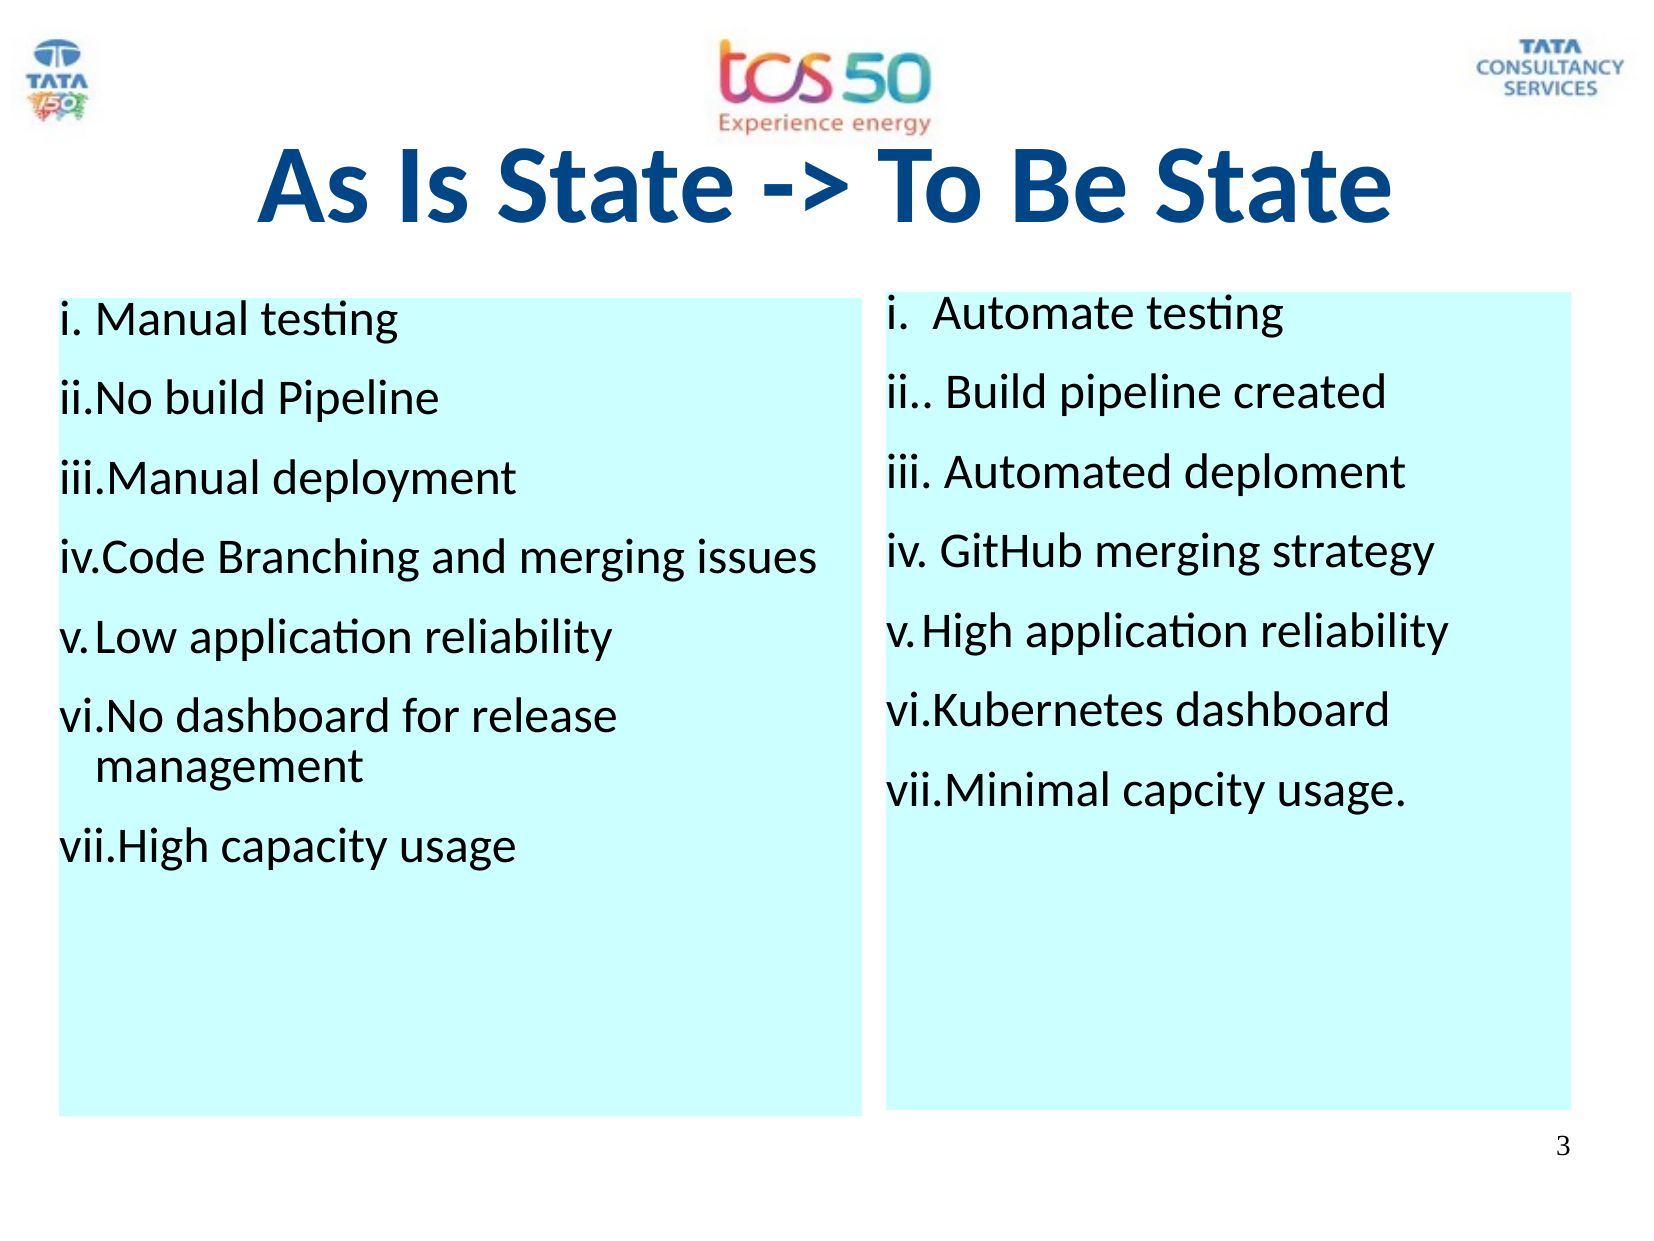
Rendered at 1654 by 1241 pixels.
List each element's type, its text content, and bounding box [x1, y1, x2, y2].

list Manual testing No build Pipeline Manual deployment Code Branching and merging issues Low application reliability No dashboard for release management High capacity usage [59, 297, 863, 1117]
picture [11, 11, 1654, 149]
title As Is State -> To Be State [82, 90, 1571, 298]
list Automate testing . Build pipeline created Automated deploment GitHub merging strategy High application reliability Kubernetes dashboard Minimal capcity usage. [885, 291, 1572, 1111]
